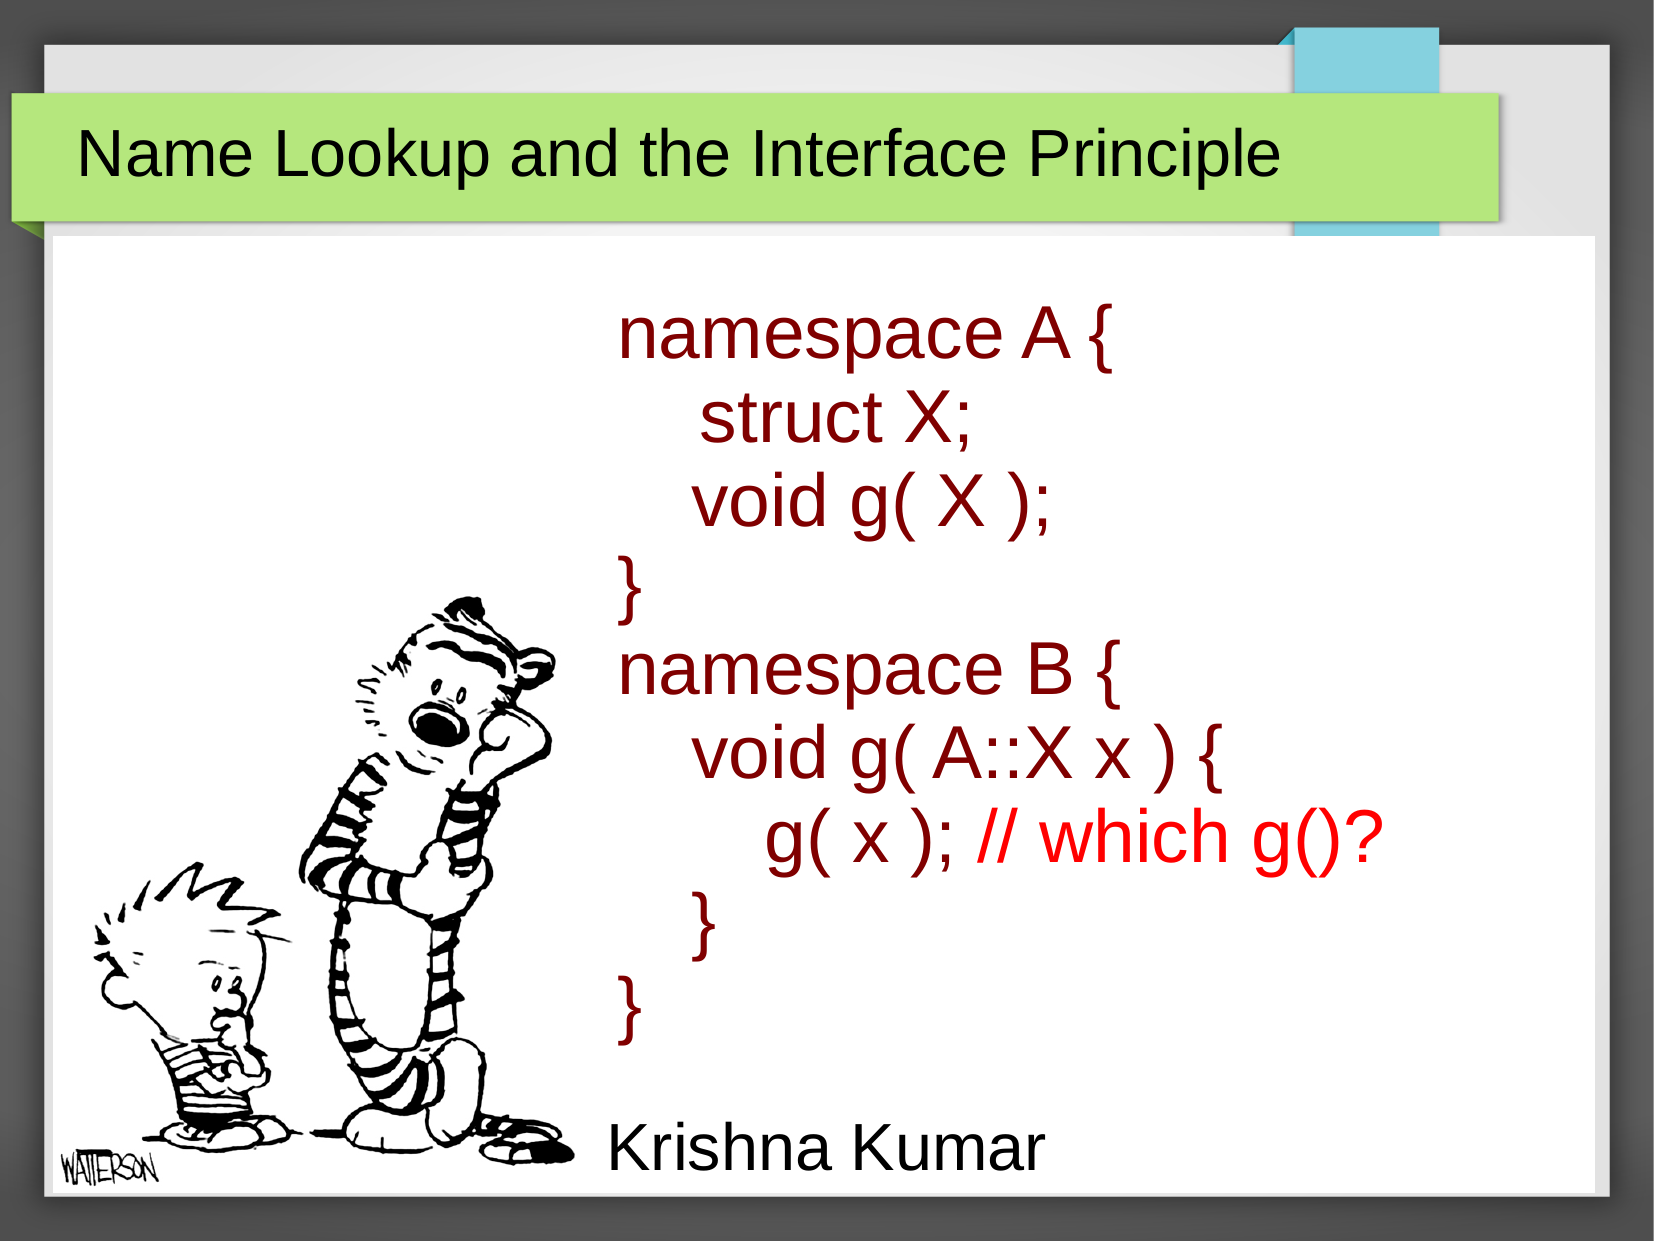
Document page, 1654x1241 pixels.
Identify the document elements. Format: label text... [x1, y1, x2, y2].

picture [0, 0, 1654, 1241]
title Name Lookup and the Interface Principle [76, 69, 1506, 238]
subtitle Krishna Kumar [82, 168, 1571, 1229]
text_box namespace A { struct X; void g( X ); } namespace B { void g( A::X x ) { g( x ); // which g()? } } [602, 283, 1571, 1139]
